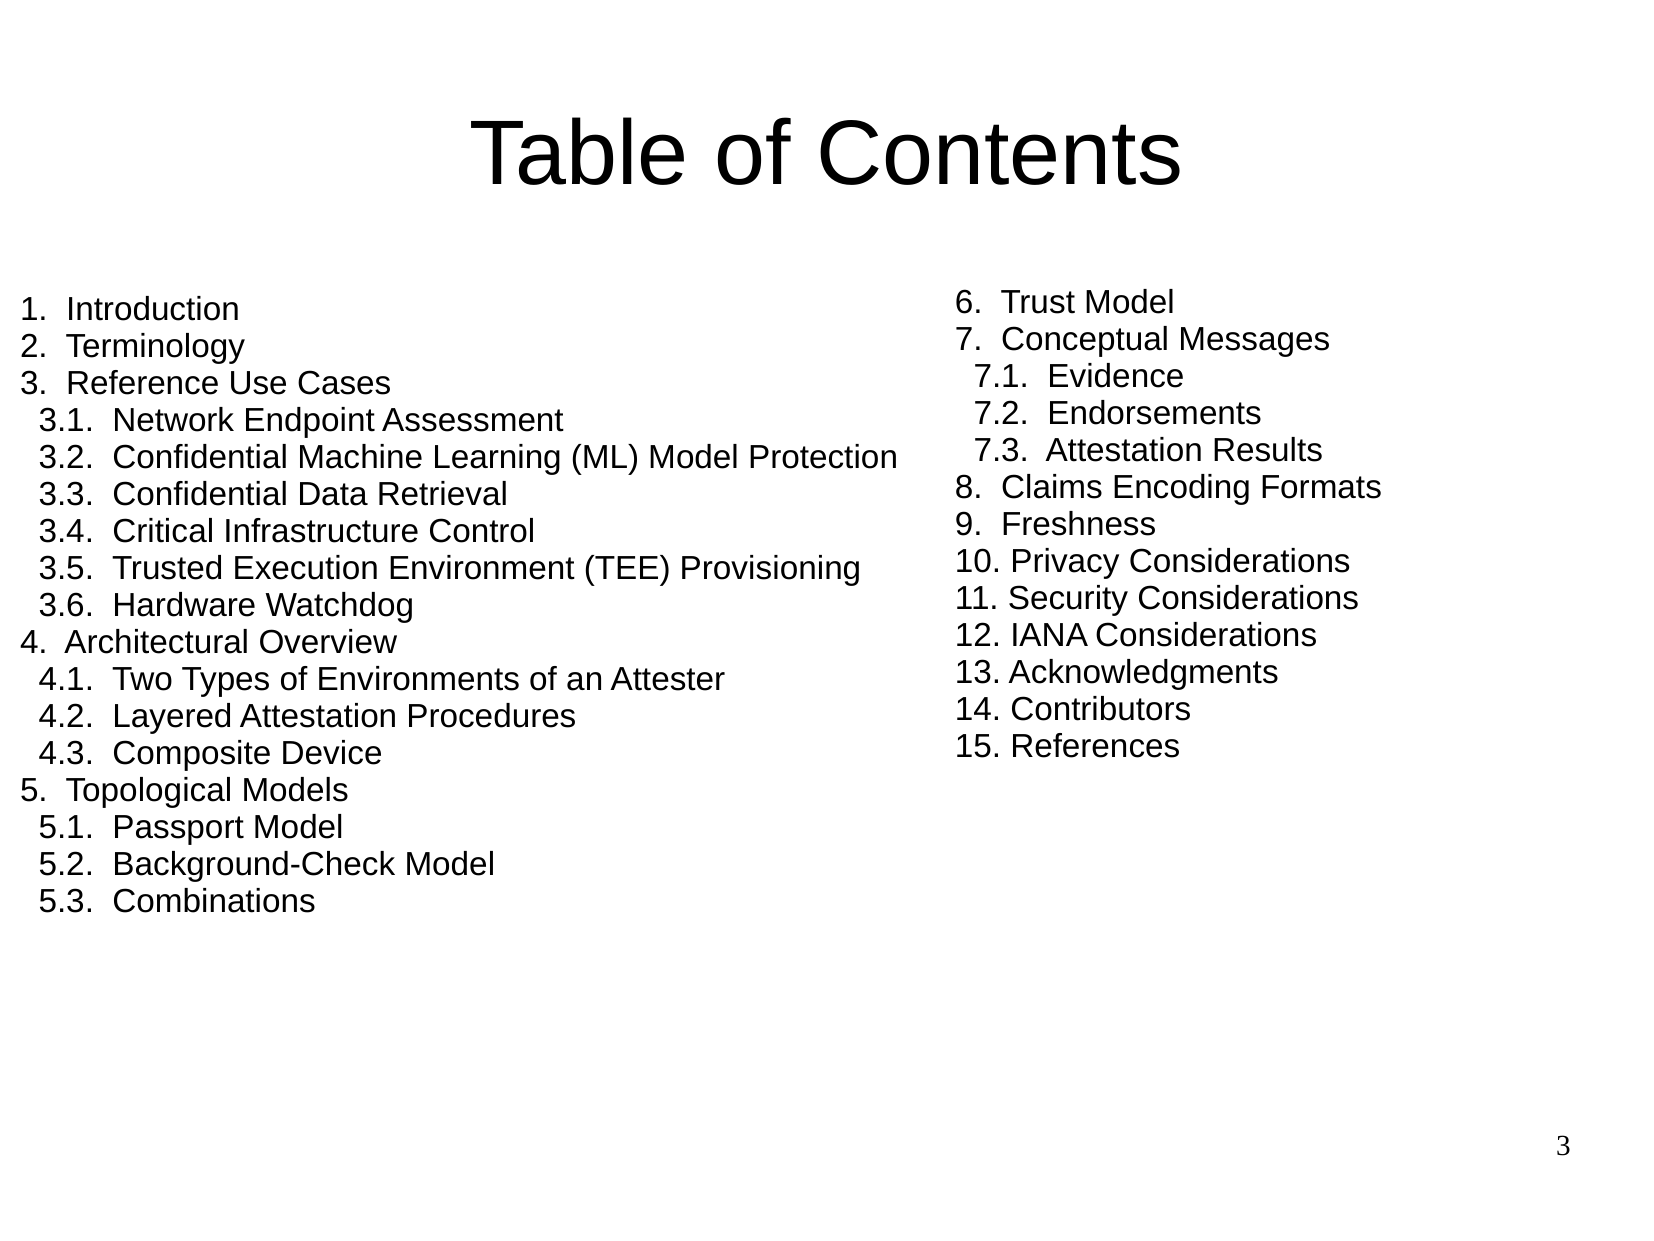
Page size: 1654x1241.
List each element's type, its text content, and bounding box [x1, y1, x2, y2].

title Table of Contents [82, 49, 1571, 257]
list 1. Introduction 2. Terminology 3. Reference Use Cases 3.1. Network Endpoint Assessment 3.2. Confidential Machine Learning (ML) Model Protection 3.3. Confidential Data Retrieval 3.4. Critical Infrastructure Control 3.5. Trusted Execution Environment (TEE) Provisioning 3.6. Hardware Watchdog 4. Architectural Overview 4.1. Two Types of Environments of an Attester 4.2. Layered Attestation Procedures 4.3. Composite Device 5. Topological Models 5.1. Passport Model 5.2. Background-Check Model 5.3. Combinations [0, 290, 900, 1010]
list 6. Trust Model 7. Conceptual Messages 7.1. Evidence 7.2. Endorsements 7.3. Attestation Results 8. Claims Encoding Formats 9. Freshness 10. Privacy Considerations 11. Security Considerations 12. IANA Considerations 13. Acknowledgments 14. Contributors 15. References [927, 283, 1654, 1003]
